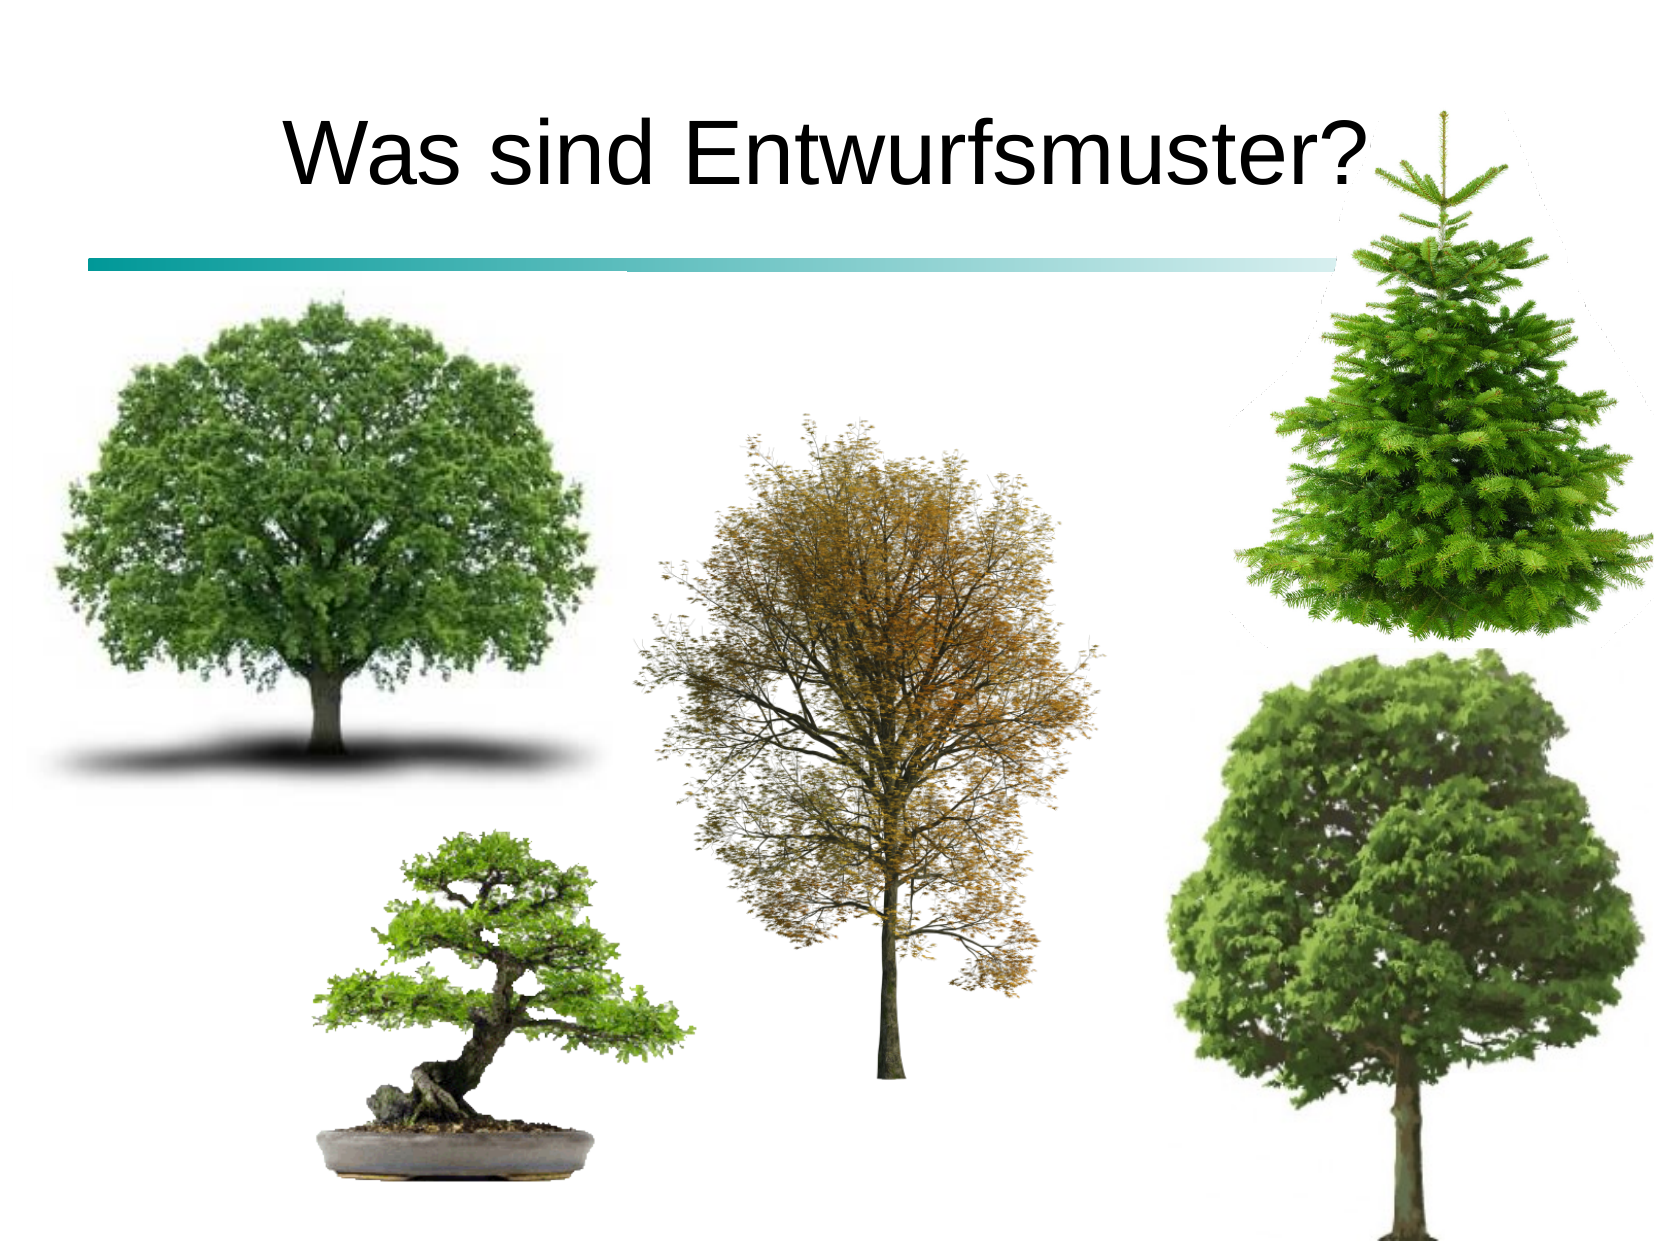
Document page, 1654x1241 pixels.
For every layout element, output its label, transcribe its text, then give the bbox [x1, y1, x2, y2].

picture [1163, 106, 1654, 1241]
picture [11, 271, 1123, 1193]
title Was sind Entwurfsmuster? [82, 49, 1571, 257]
